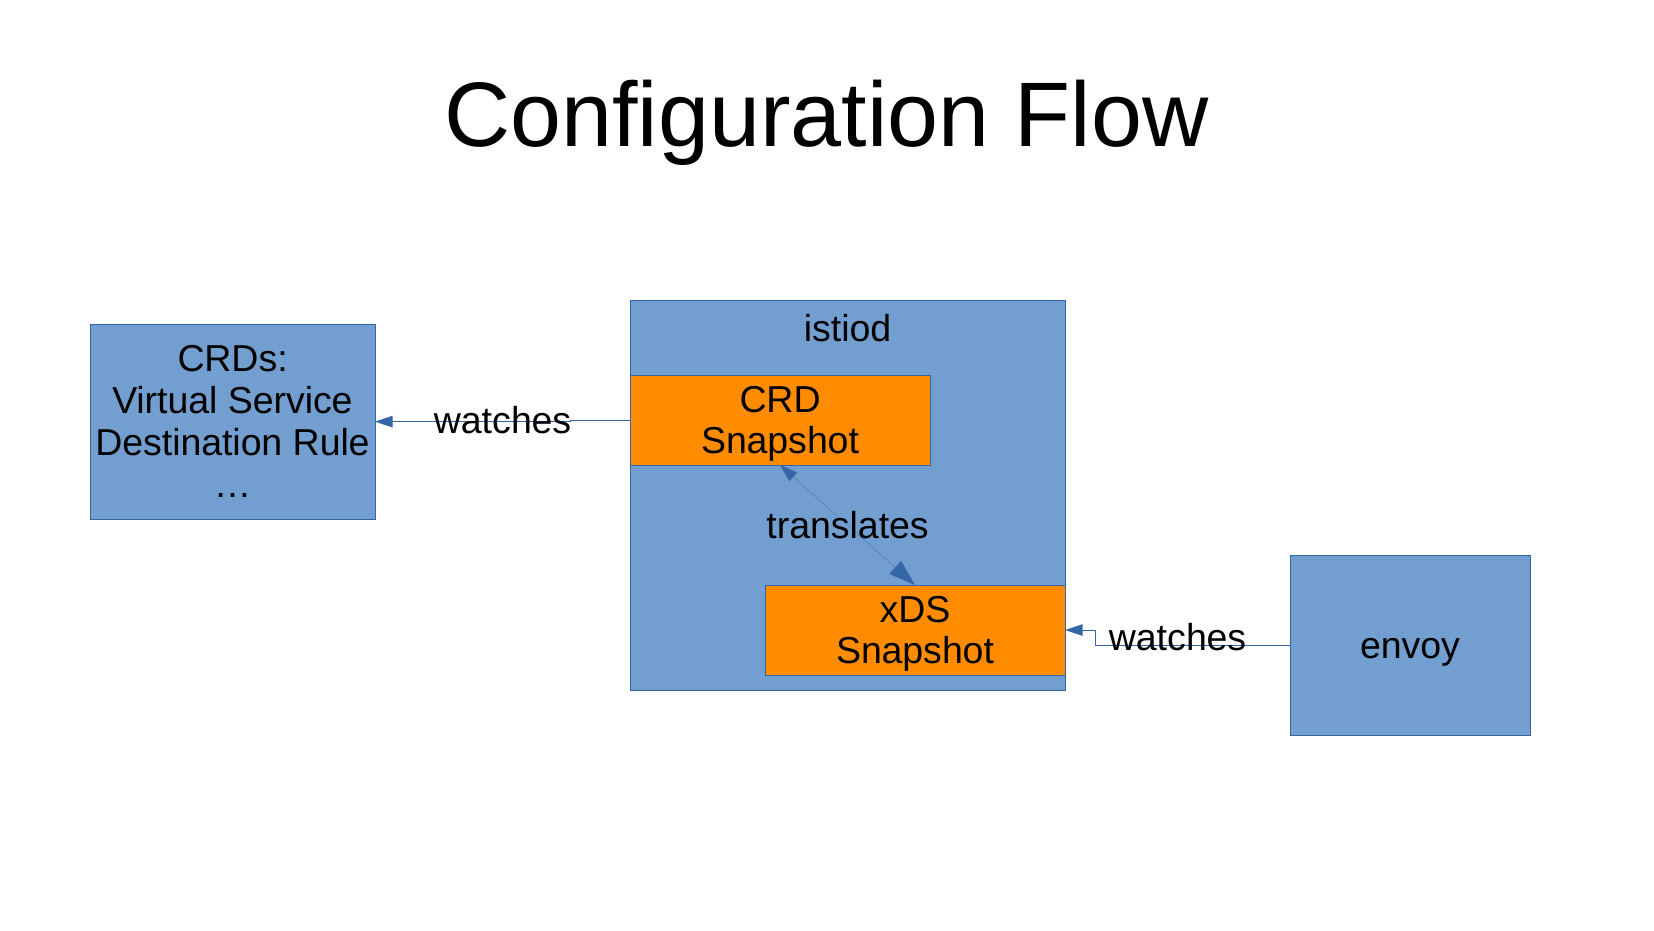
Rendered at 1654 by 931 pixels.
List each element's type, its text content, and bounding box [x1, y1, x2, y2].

text_box istiod [630, 466, 1066, 691]
text_box CRDs: Virtual Service Destination Rule … [90, 324, 376, 520]
text_box envoy [1290, 555, 1531, 736]
title Configuration Flow [82, 37, 1571, 193]
text_box istiod [630, 300, 1066, 585]
text_box CRD Snapshot [630, 375, 931, 466]
text_box xDS Snapshot [765, 585, 1066, 676]
